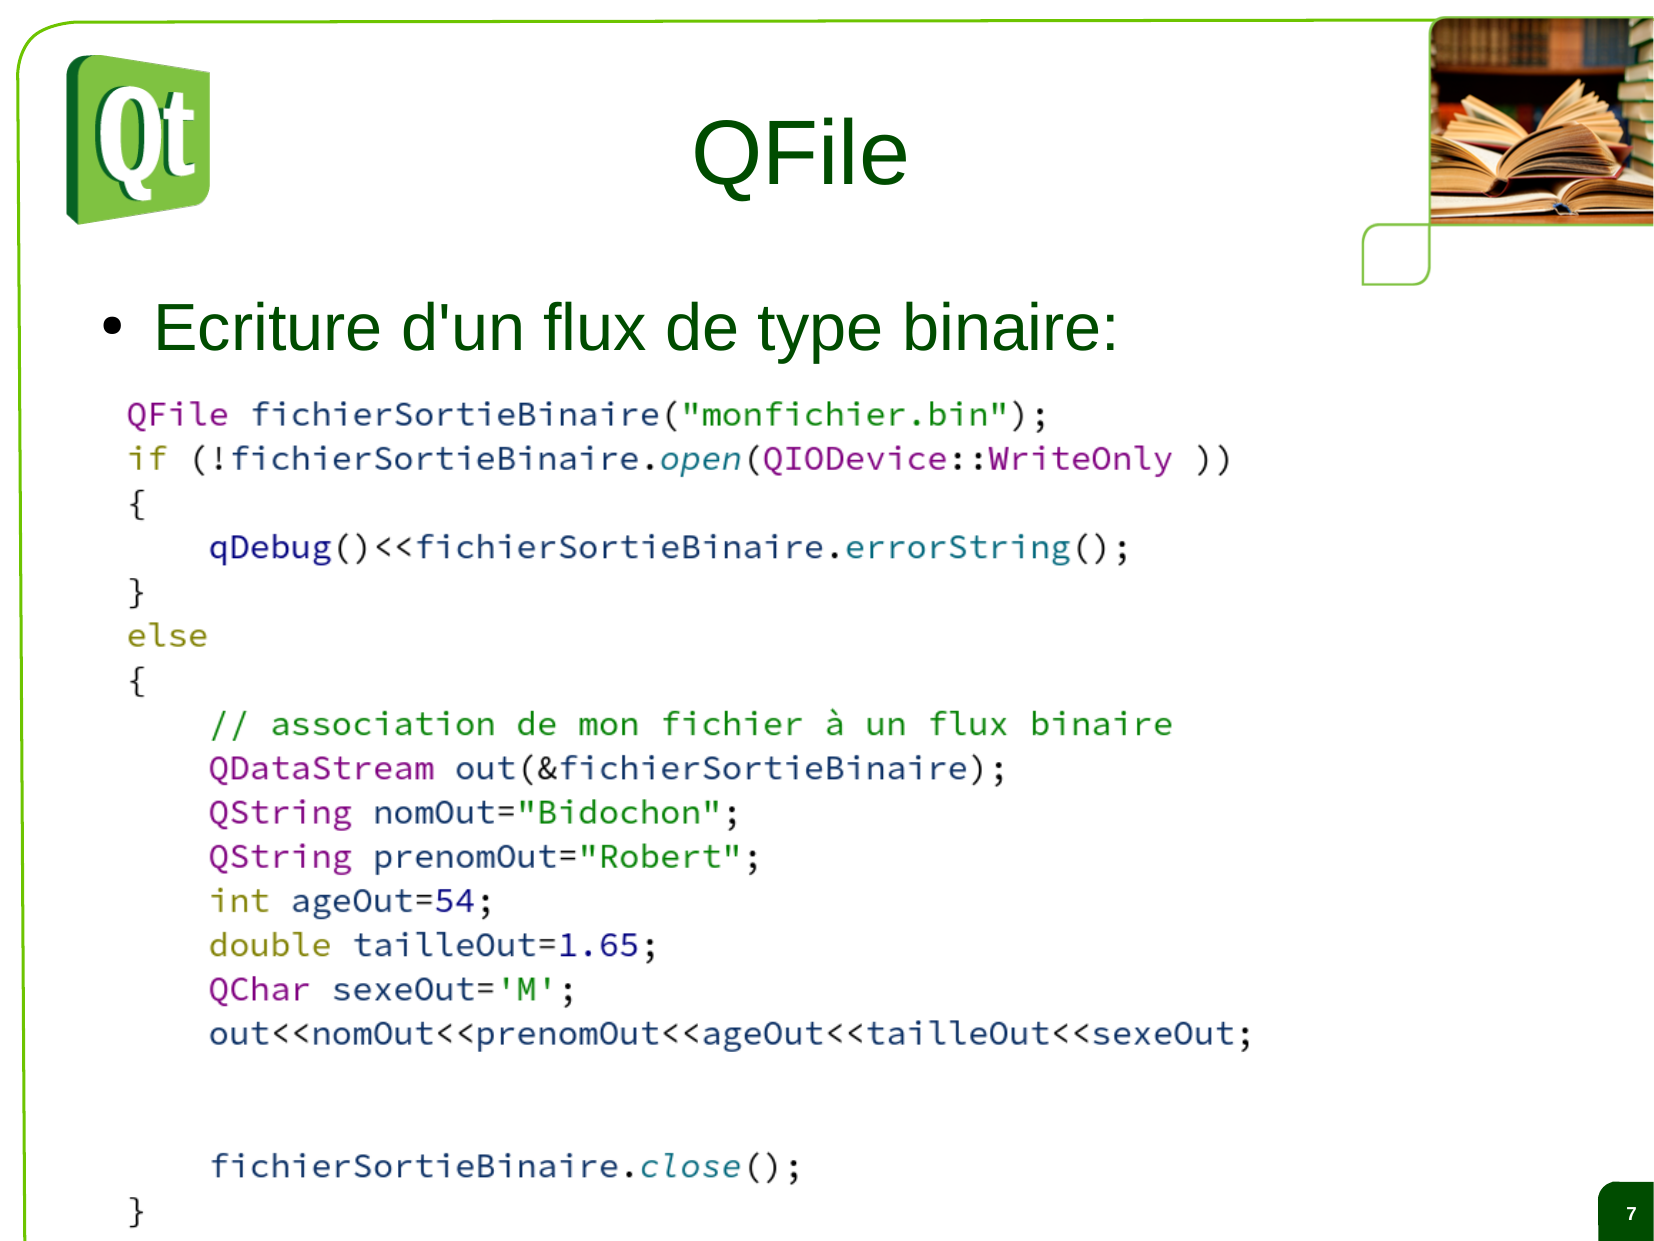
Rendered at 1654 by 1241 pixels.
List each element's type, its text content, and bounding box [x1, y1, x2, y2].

picture [66, 55, 210, 225]
list Ecriture d'un flux de type binaire: [82, 290, 1571, 1096]
picture [1338, 5, 1654, 306]
title QFile [263, 49, 1338, 257]
picture [106, 383, 1270, 1236]
